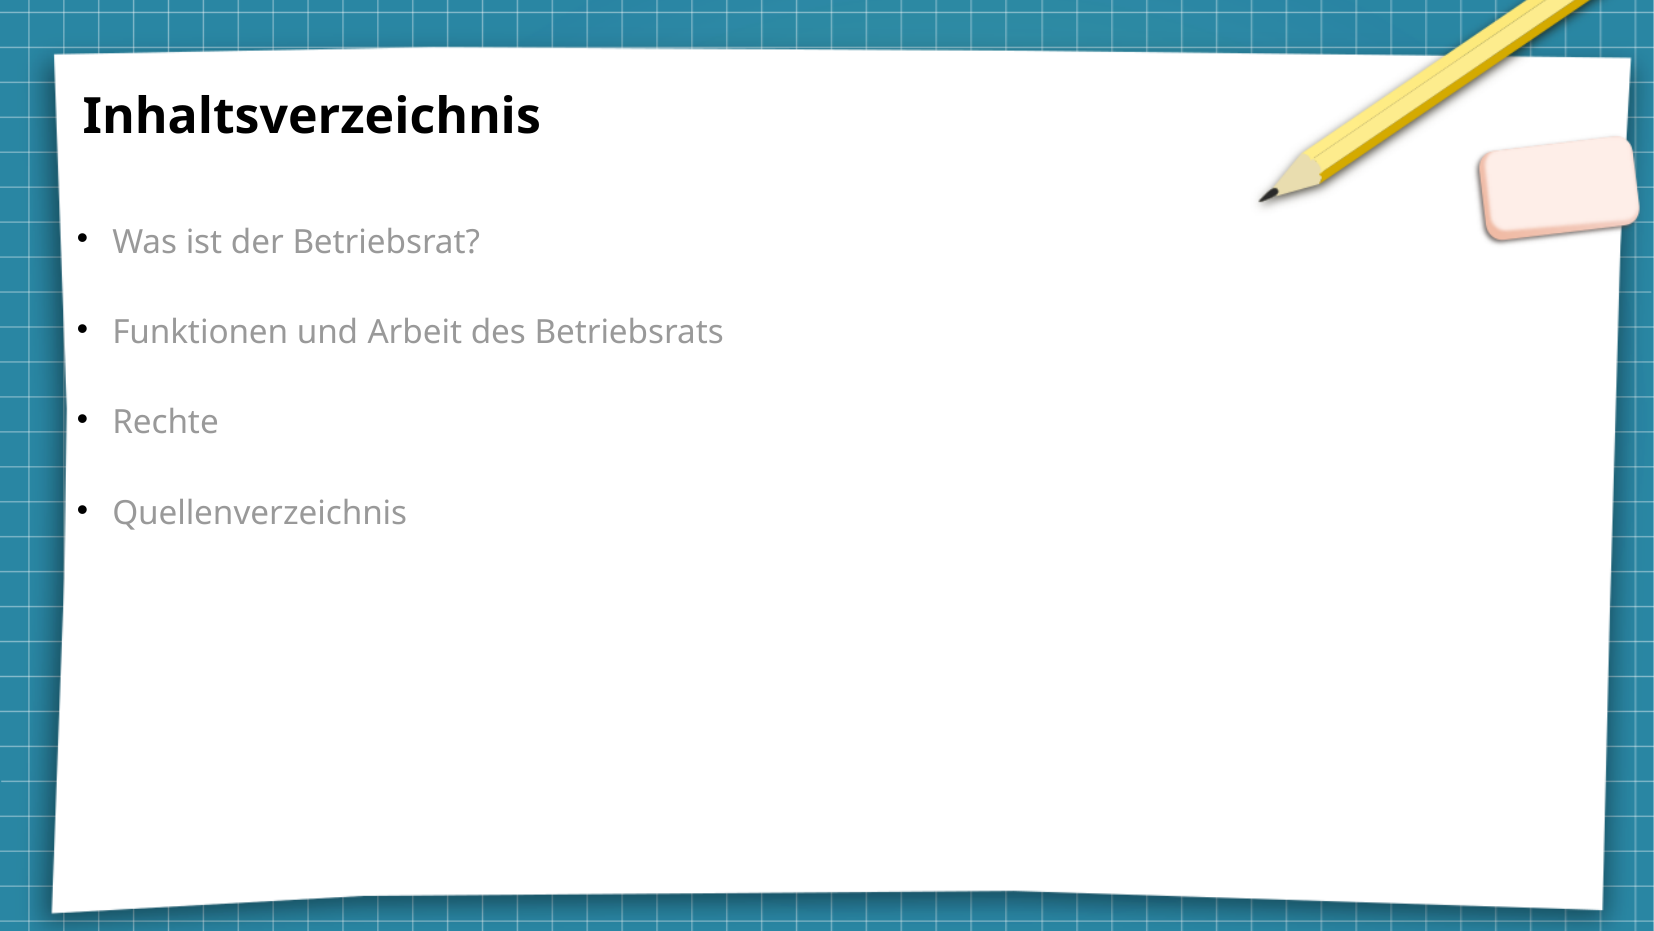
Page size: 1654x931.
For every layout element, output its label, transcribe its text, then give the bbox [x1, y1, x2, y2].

title Inhaltsverzeichnis [82, 37, 1571, 193]
picture [0, 0, 1654, 931]
list Was ist der Betriebsrat? Funktionen und Arbeit des Betriebsrats Rechte Quellenverzeichnis [76, 217, 1565, 758]
